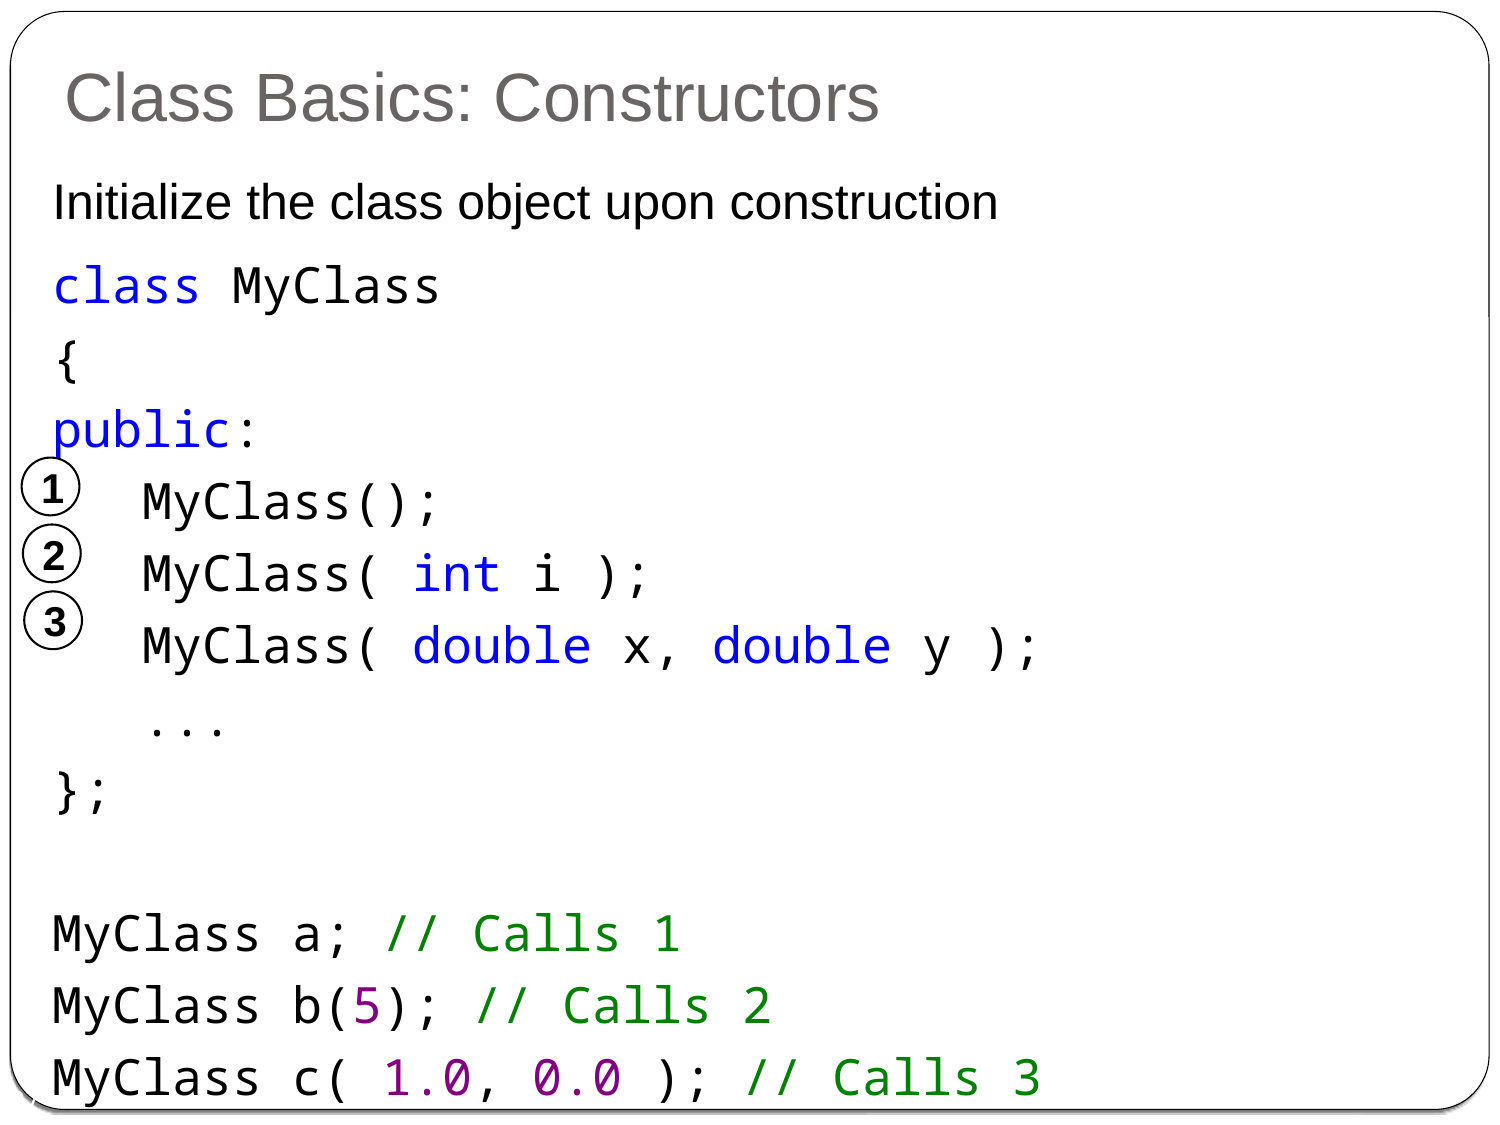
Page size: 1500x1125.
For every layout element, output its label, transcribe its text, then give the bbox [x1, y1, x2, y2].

slide_number <number> [0, 1074, 50, 1125]
title Class Basics: Constructors [50, 45, 1450, 150]
text_box 1 [21, 457, 80, 516]
text_box 3 [24, 591, 83, 650]
text_box 2 [22, 524, 81, 583]
list Initialize the class object upon construction class MyClass { public: MyClass(); MyClass( int i ); MyClass( double x, double y ); ... }; MyClass a; // Calls 1 MyClass b(5); // Calls 2 MyClass c( 1.0, 0.0 ); // Calls 3 [37, 162, 1463, 1088]
